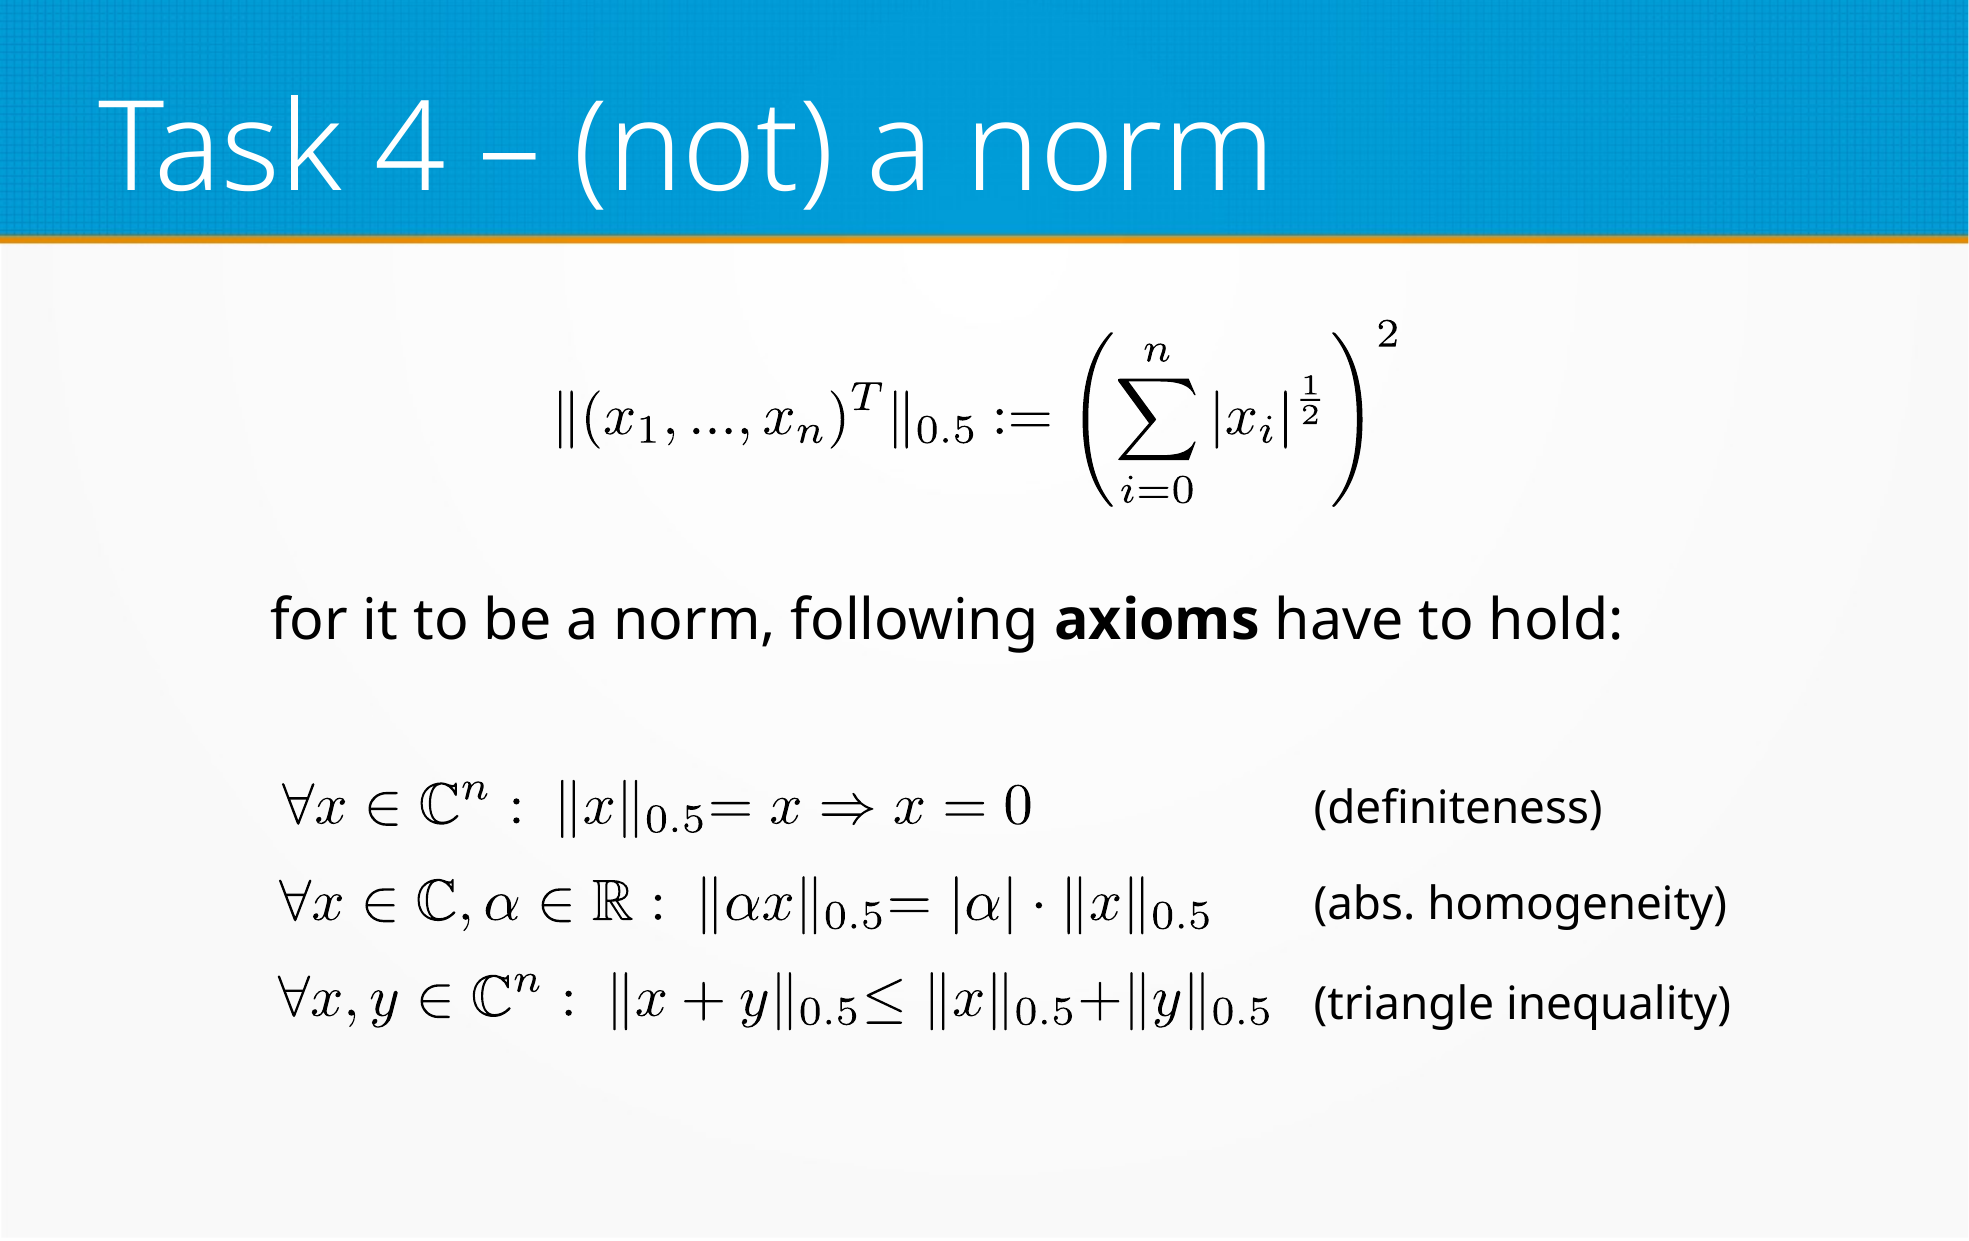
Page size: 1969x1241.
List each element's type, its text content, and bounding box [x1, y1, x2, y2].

text_box [281, 779, 1033, 838]
text_box (abs. homogeneity) [1307, 866, 1893, 937]
text_box [551, 319, 1400, 507]
text_box (definiteness) [1307, 770, 1893, 841]
picture [0, 233, 1969, 1241]
title Task 4 – (not) a norm [98, 19, 1870, 227]
text_box [278, 876, 1212, 935]
list for it to be a norm, following axioms have to hold: [270, 578, 1657, 714]
text_box [277, 972, 1272, 1031]
text_box (triangle inequality) [1307, 967, 1893, 1037]
